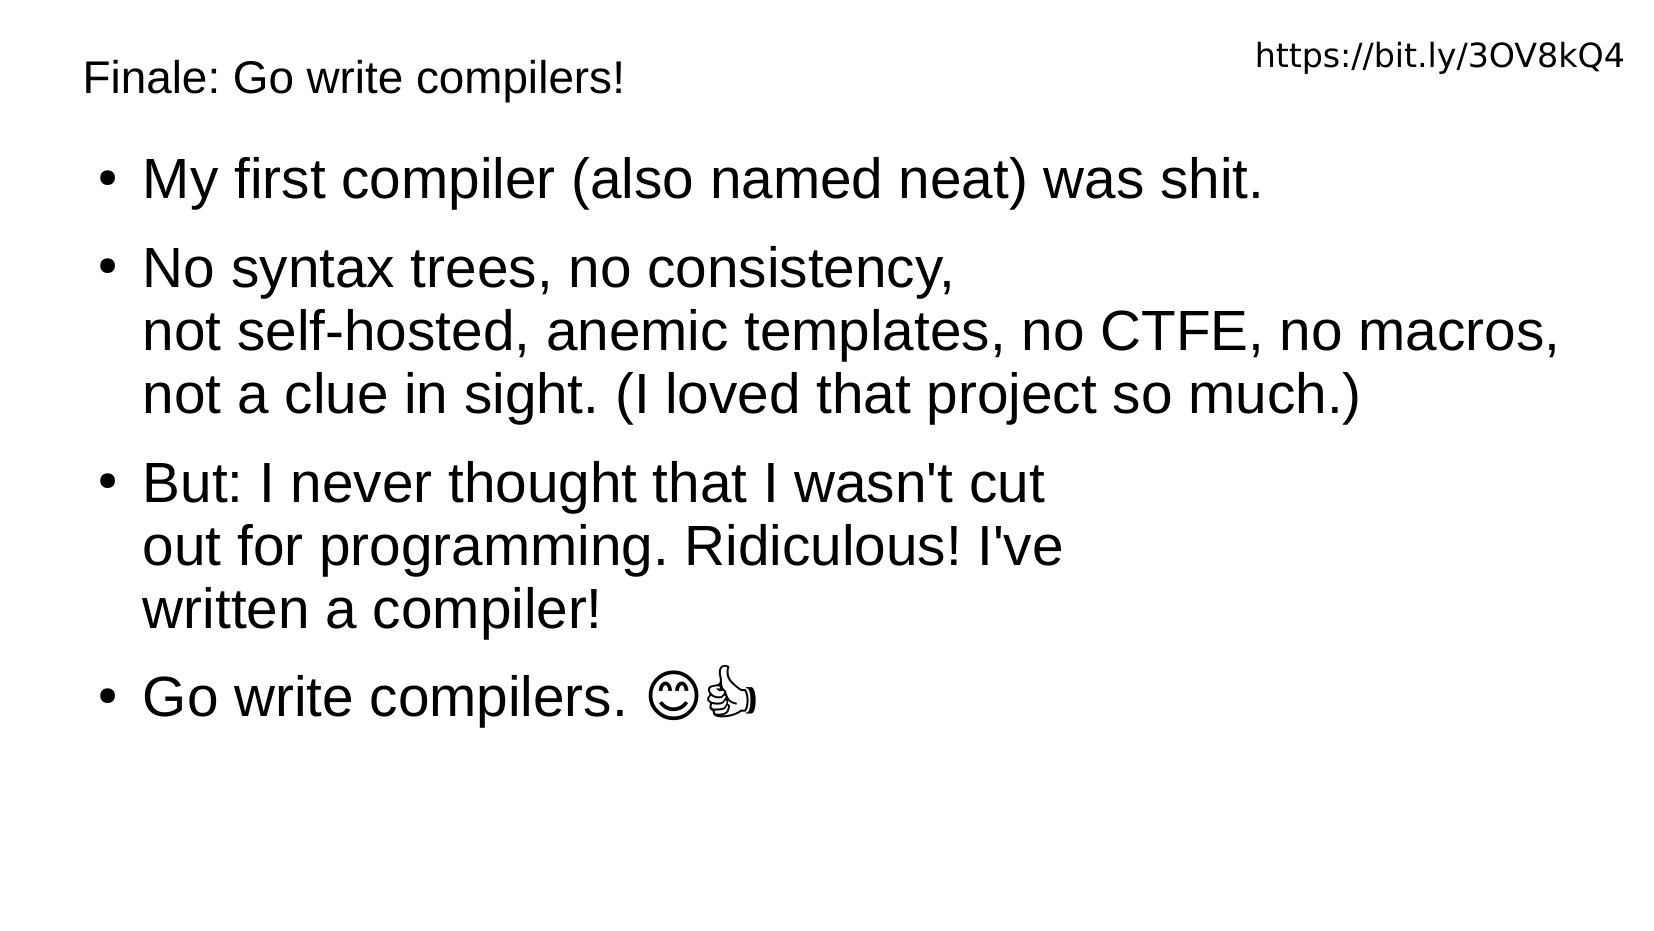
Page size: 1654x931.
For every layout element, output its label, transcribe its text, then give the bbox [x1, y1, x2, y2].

title Finale: Go write compilers! [82, 37, 1571, 119]
list My first compiler (also named neat) was shit. No syntax trees, no consistency, not self-hosted, anemic templates, no CTFE, no macros, not a clue in sight. (I loved that project so much.) But: I never thought that I wasn't cut out for programming. Ridiculous! I've written a compiler! Go write compilers. 😊👍 [82, 147, 1571, 758]
